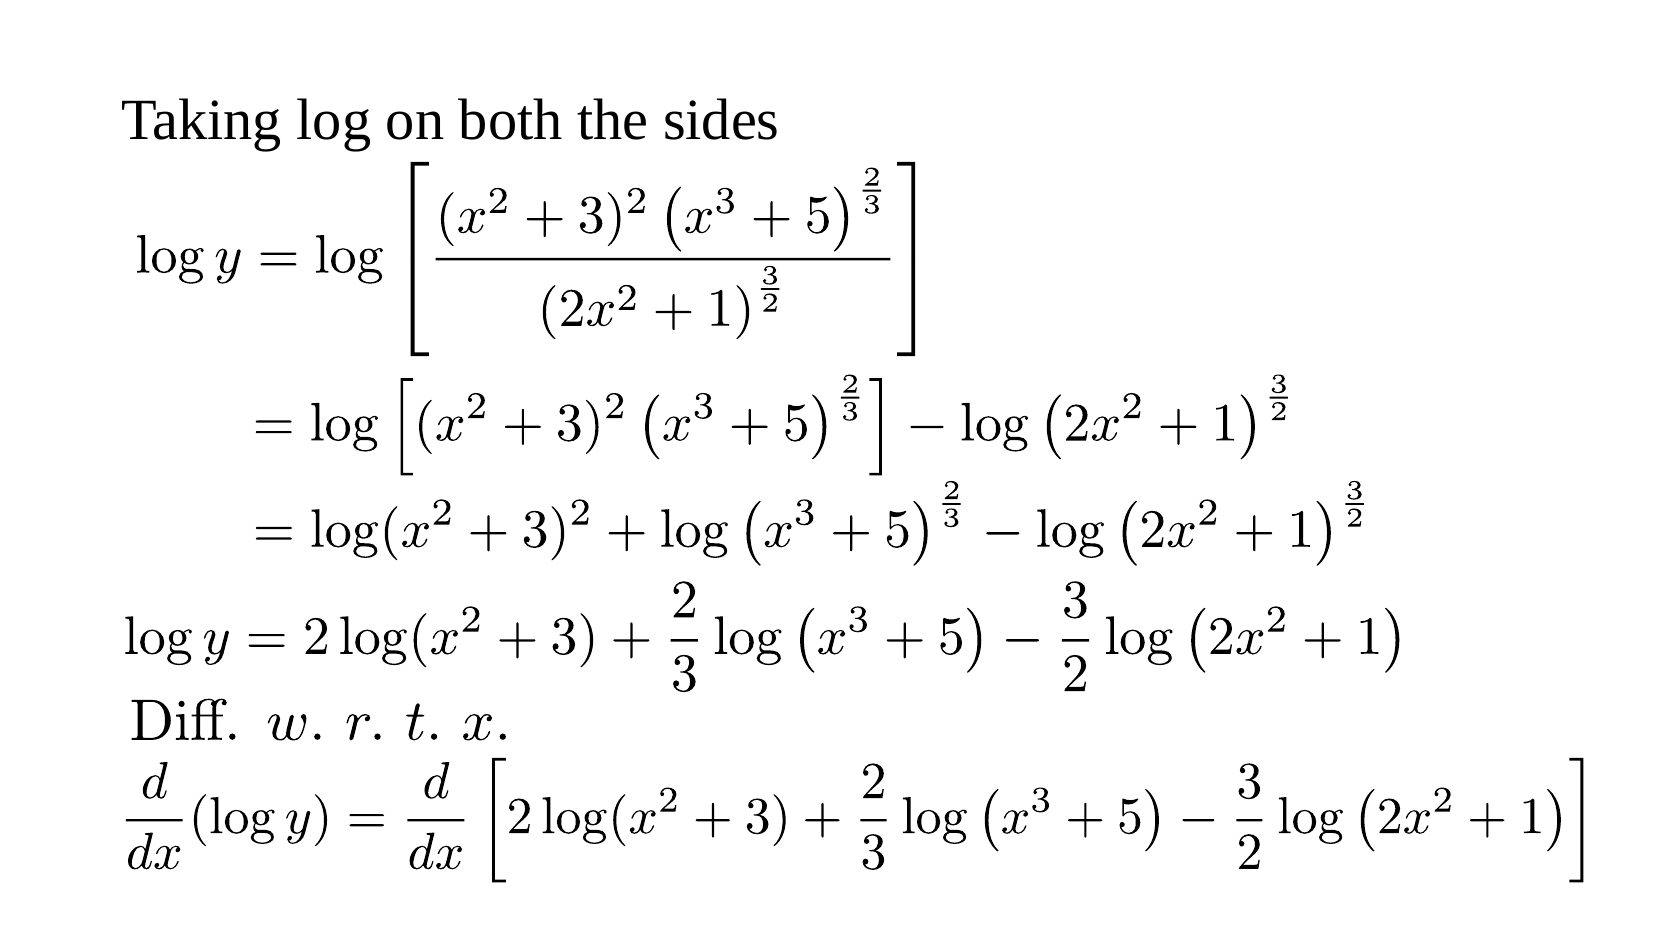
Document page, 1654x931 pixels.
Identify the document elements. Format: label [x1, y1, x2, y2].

title [47, 47, 1607, 910]
text_box [131, 698, 506, 741]
text_box [255, 374, 1288, 476]
text_box [125, 581, 1400, 693]
text_box [137, 161, 916, 357]
text_box [255, 480, 1364, 566]
text_box [125, 757, 1584, 883]
